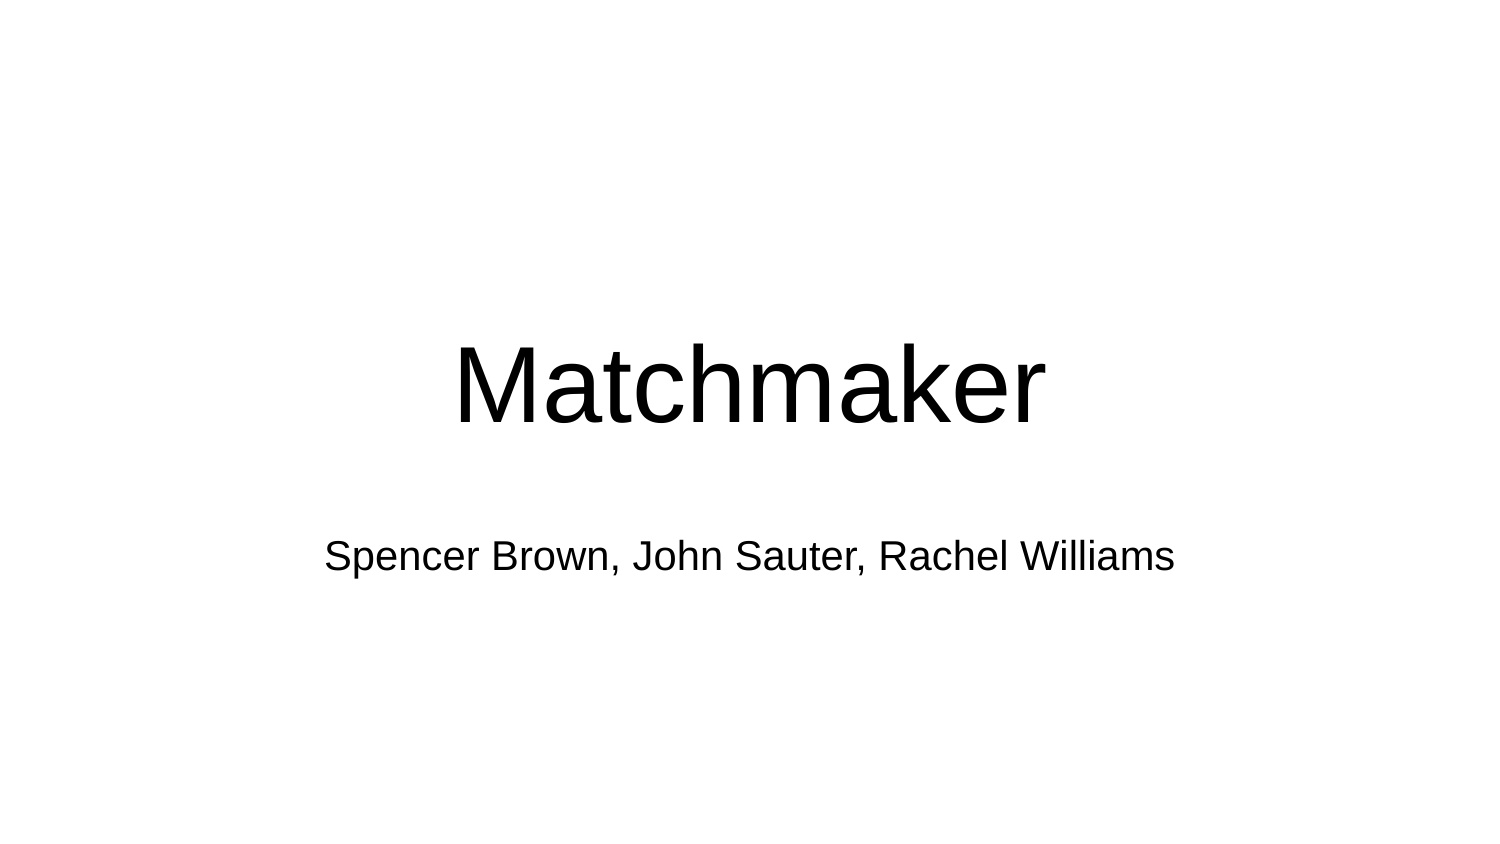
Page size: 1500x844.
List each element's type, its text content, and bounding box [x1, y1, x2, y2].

subtitle MAKE A COPY! [51, 464, 1449, 595]
title Matchmaker [51, 122, 1449, 459]
text_box Spencer Brown, John Sauter, Rachel Williams [187, 525, 1313, 633]
